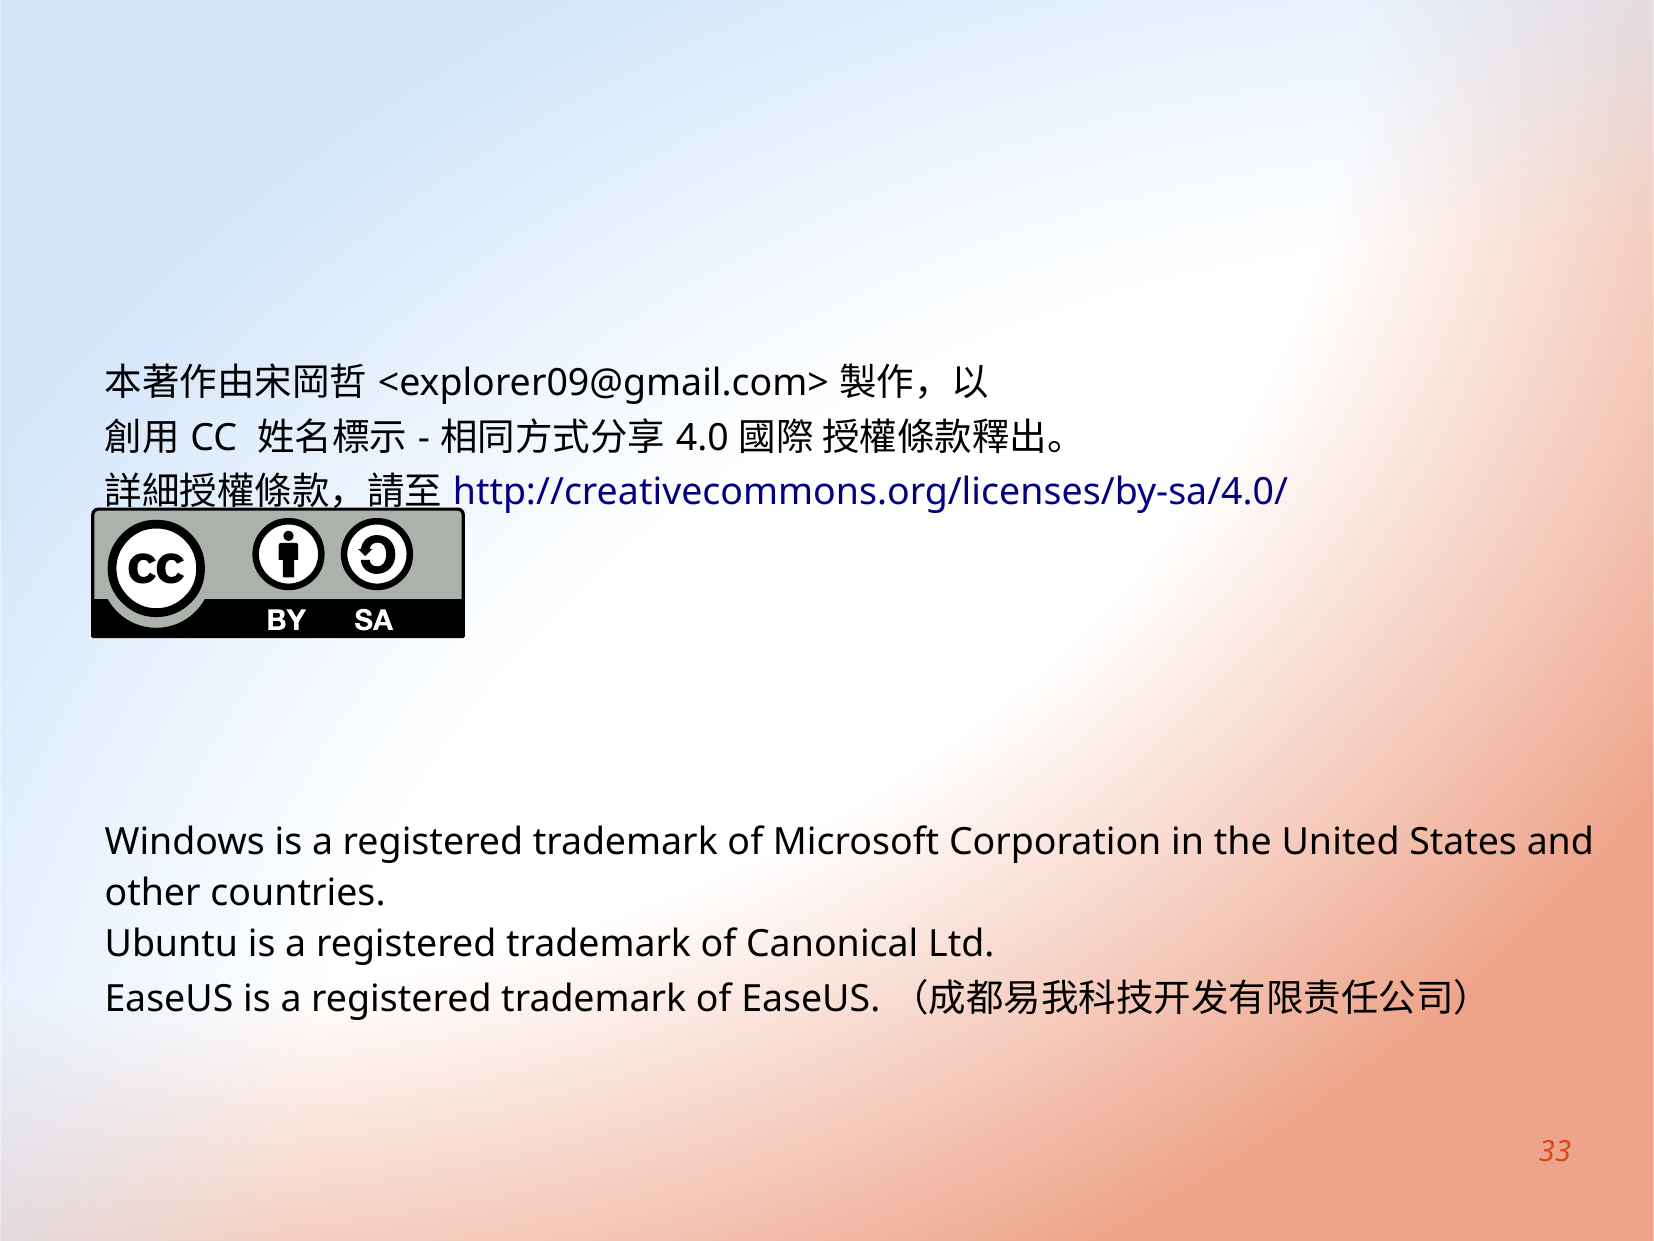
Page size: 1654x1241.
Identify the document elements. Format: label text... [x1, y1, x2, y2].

picture [0, 0, 1654, 1241]
text_box 本著作由宋岡哲<explorer09@gmail.com>製作，以 創用CC 姓名標示-相同方式分享4.0國際 授權條款釋出。 詳細授權條款，請至http://creativecommons.org/licenses/by-sa/4.0/ [89, 345, 1278, 493]
text_box Windows is a registered trademark of Microsoft Corporation in the United States and other countries. Ubuntu is a registered trademark of Canonical Ltd. EaseUS is a registered trademark of EaseUS.（成都易我科技开发有限责任公司） [89, 807, 1561, 994]
